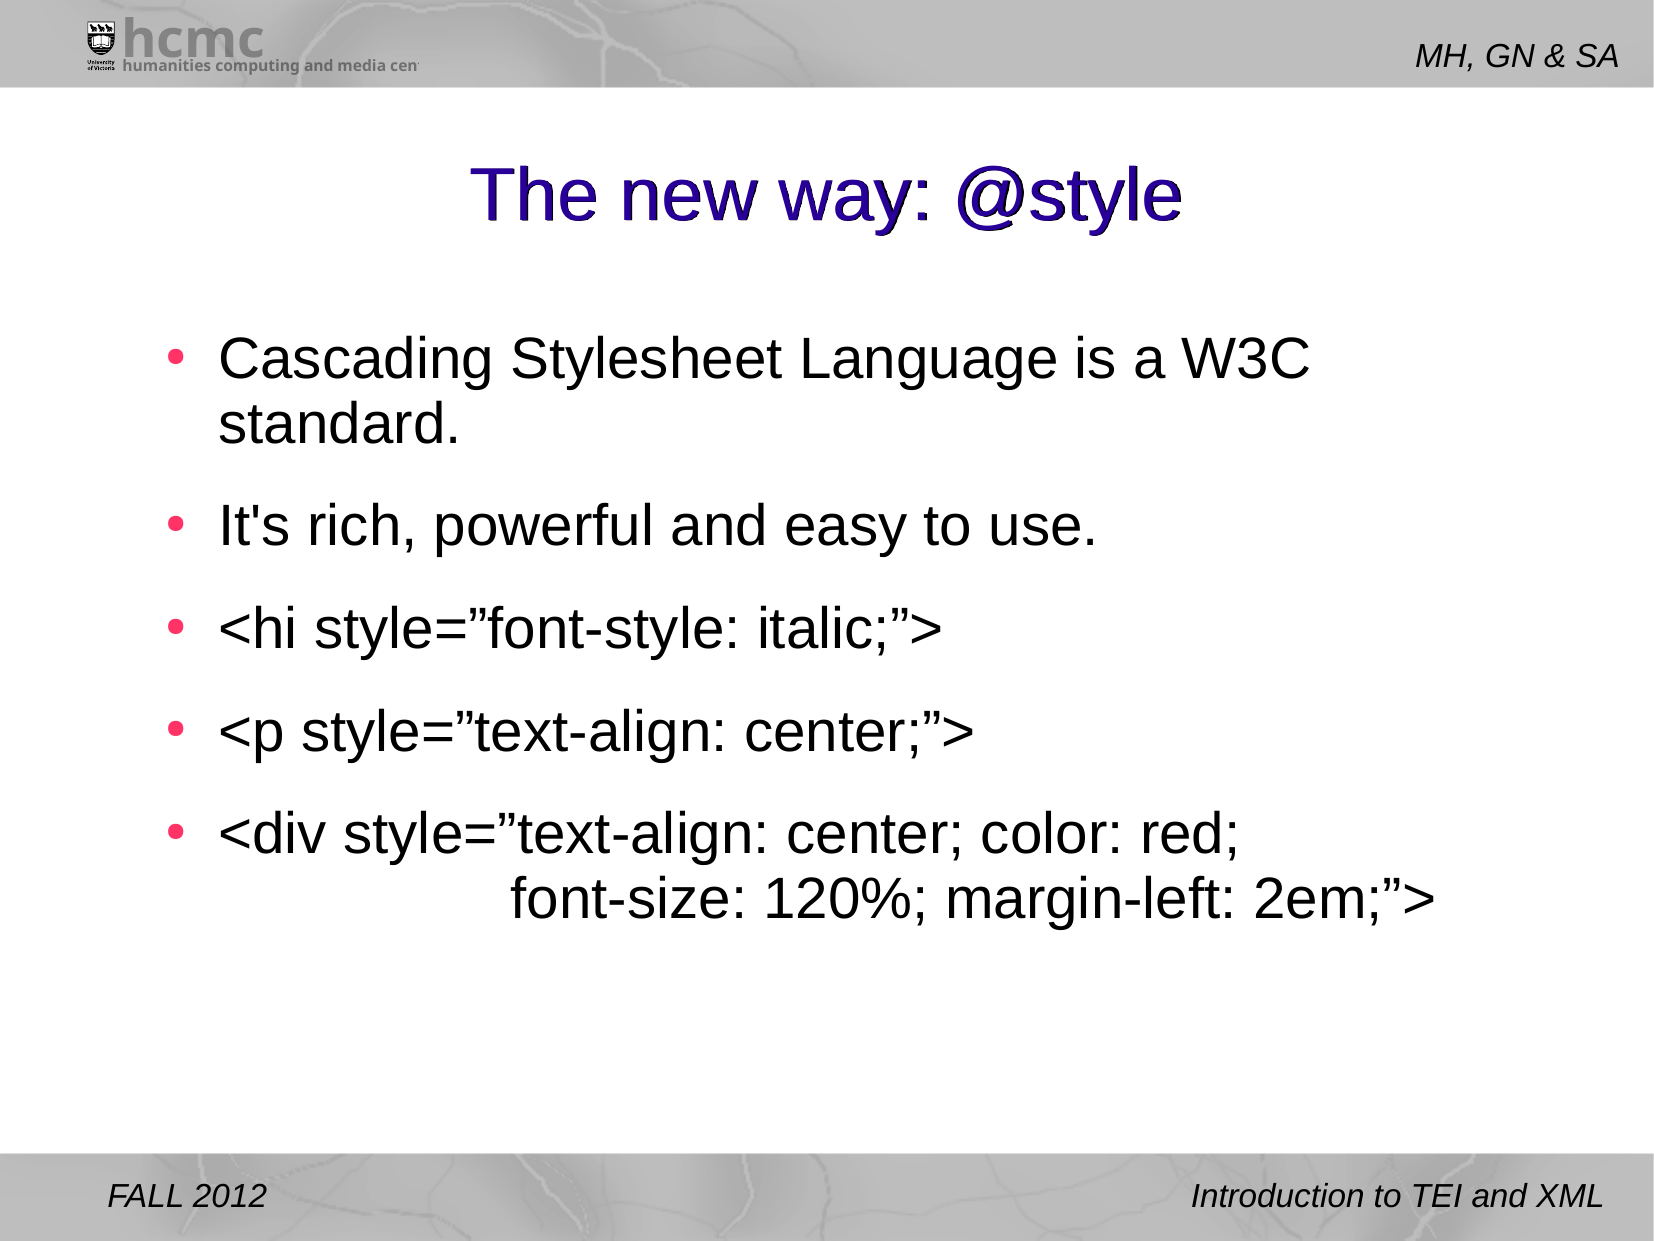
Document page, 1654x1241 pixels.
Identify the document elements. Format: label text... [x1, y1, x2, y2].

title The new way: @style [118, 90, 1536, 298]
picture [0, 0, 1654, 1241]
list Cascading Stylesheet Language is a W3C standard. It's rich, powerful and easy to use. <hi style=”font-style: italic;”> <p style=”text-align: center;”> <div style=”text-align: center; color: red; font-size: 120%; margin-left: 2em;”> [147, 325, 1506, 1045]
